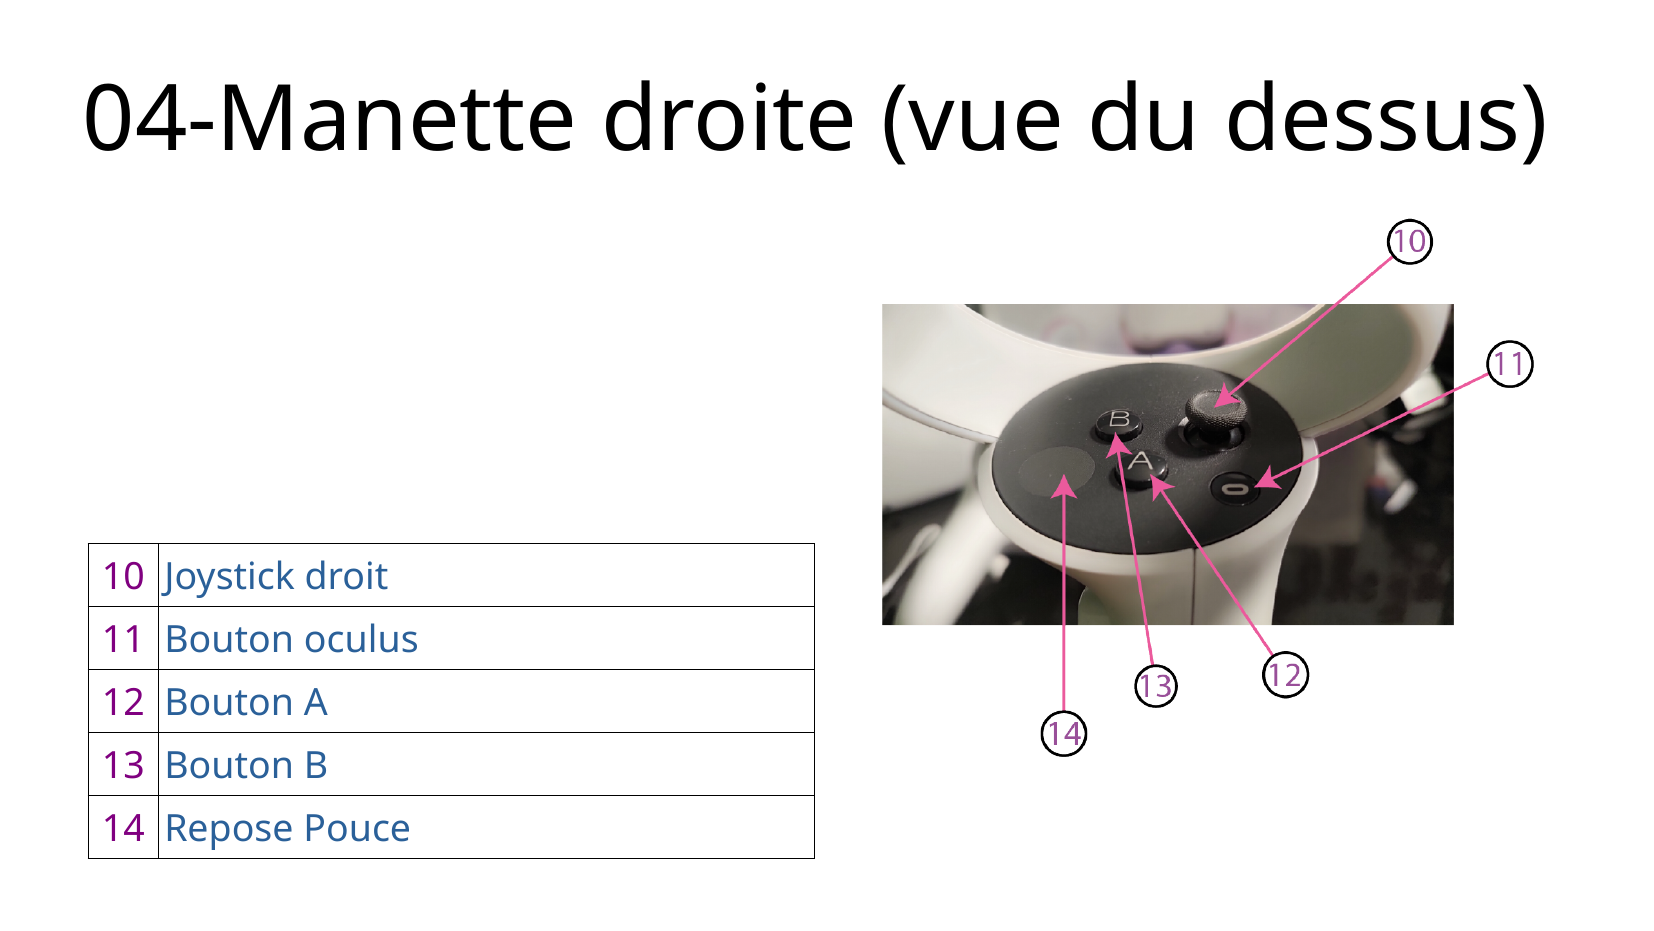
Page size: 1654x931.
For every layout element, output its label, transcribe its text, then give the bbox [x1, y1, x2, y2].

table_cell 13 [89, 733, 158, 795]
table_cell 14 [89, 796, 158, 858]
table_cell 11 [89, 607, 158, 669]
table_cell Bouton B [159, 733, 814, 795]
table_header Joystick droit [159, 544, 814, 606]
title 04-Manette droite (vue du dessus) [82, 37, 1571, 193]
table_header 10 [89, 544, 158, 606]
table_cell Bouton oculus [159, 607, 814, 669]
table_cell 12 [89, 670, 158, 732]
table_cell Bouton A [159, 670, 814, 732]
picture [882, 218, 1534, 757]
table_cell Repose Pouce [159, 796, 814, 858]
